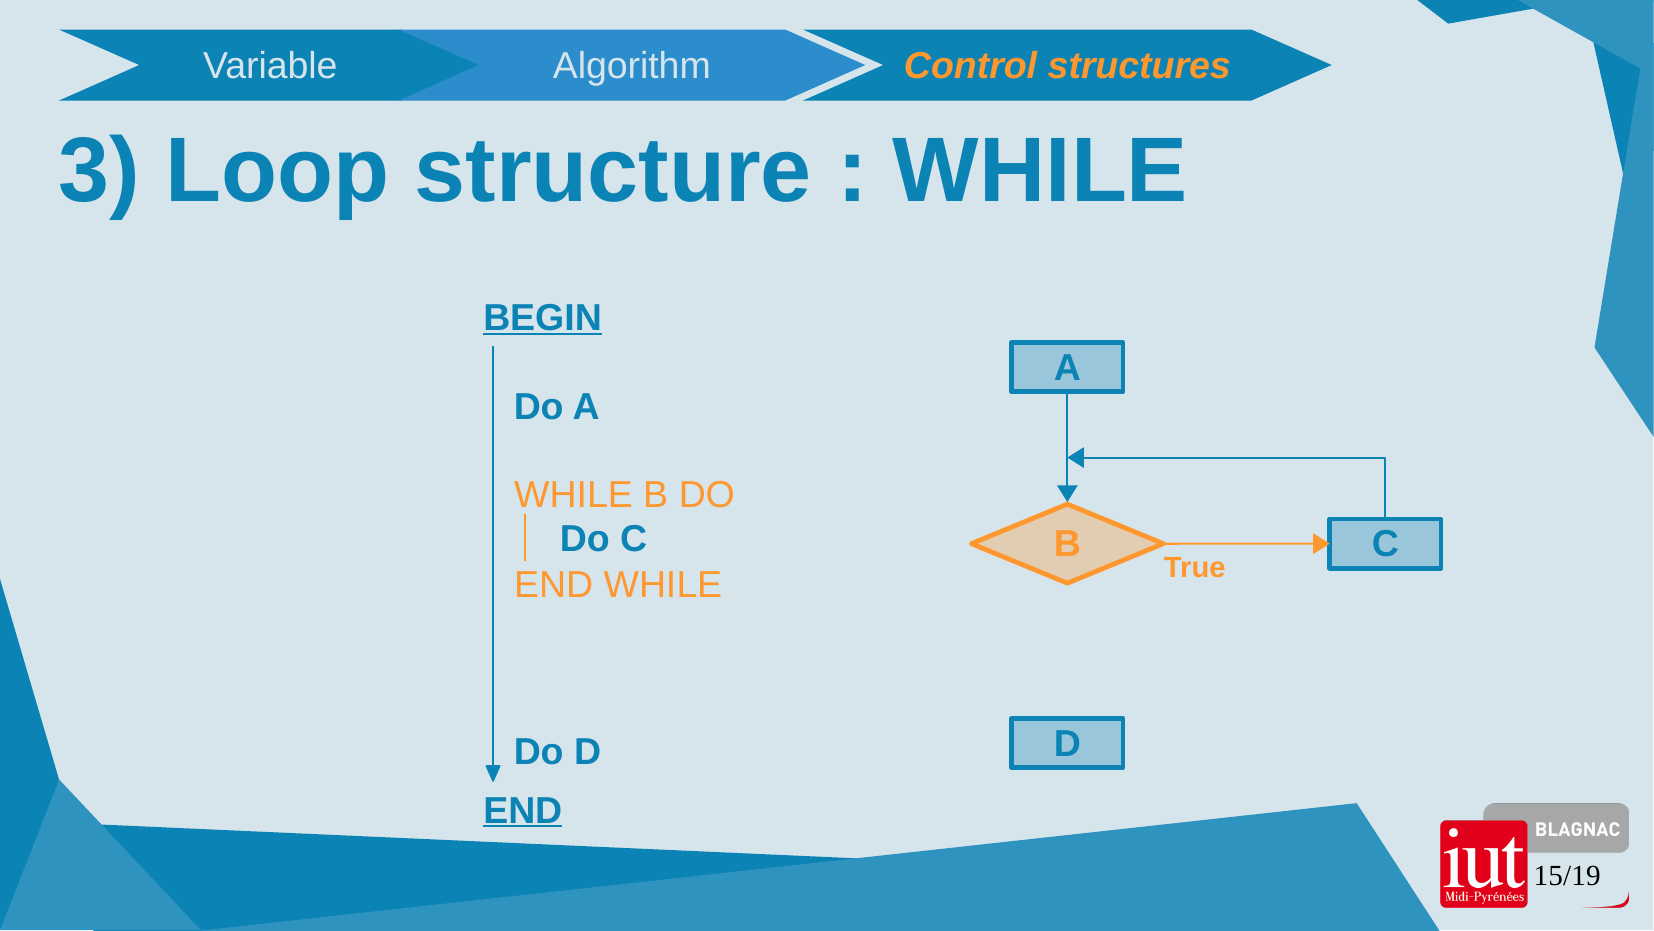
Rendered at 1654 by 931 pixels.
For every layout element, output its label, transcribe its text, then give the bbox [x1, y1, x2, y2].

text_box Do D [498, 723, 618, 781]
text_box True [1149, 543, 1241, 592]
text_box Do C [545, 509, 674, 567]
text_box C [1329, 518, 1441, 569]
text_box END [468, 781, 578, 839]
picture [1440, 803, 1629, 908]
text_box Do A [498, 377, 618, 435]
text_box B [971, 504, 1162, 584]
text_box A [1011, 342, 1123, 392]
text_box BEGIN [468, 289, 618, 347]
text_box D [1011, 718, 1123, 768]
text_box Control structures [803, 29, 1332, 101]
text_box Algorithm [398, 29, 866, 101]
text_box Variable [59, 29, 476, 101]
text_box WHILE B DO END WHILE [499, 466, 751, 613]
title 3) Loop structure : WHILE [59, 118, 1548, 221]
